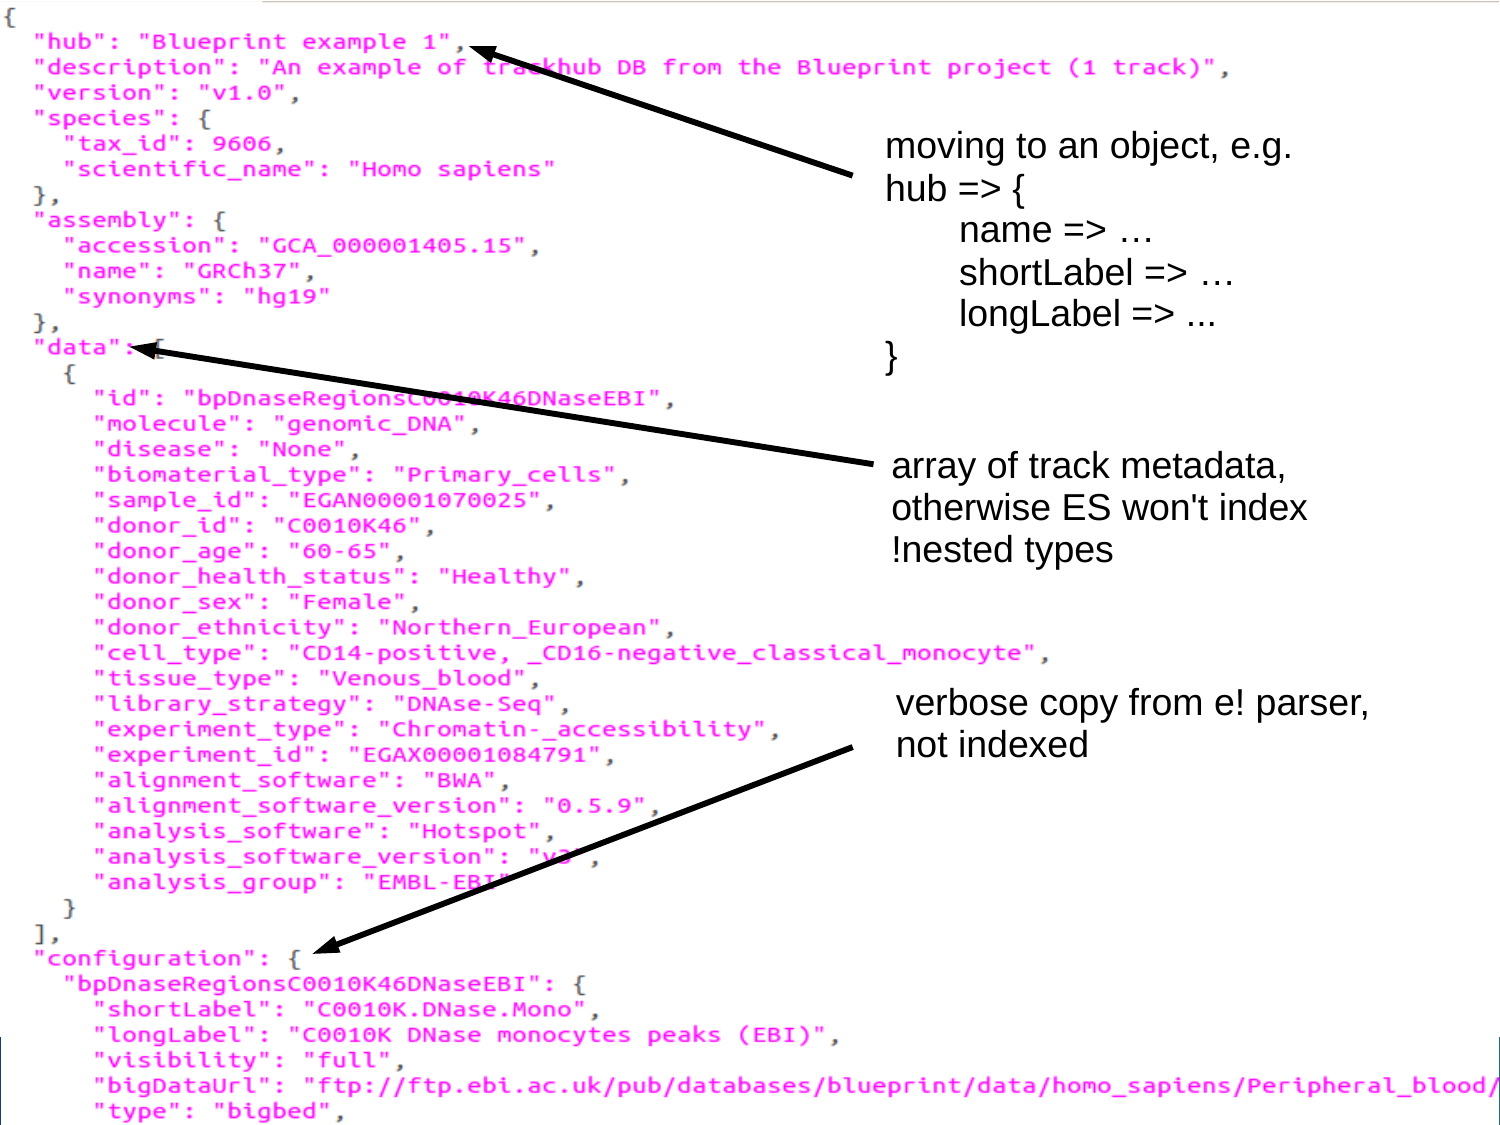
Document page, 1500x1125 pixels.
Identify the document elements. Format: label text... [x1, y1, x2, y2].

text_box verbose copy from e! parser, not indexed [880, 674, 1386, 773]
text_box moving to an object, e.g. hub => { name => … shortLabel => … longLabel => ... } [870, 117, 1309, 385]
picture [0, 1, 1500, 1125]
text_box array of track metadata, otherwise ES won't index !nested types [876, 437, 1324, 579]
